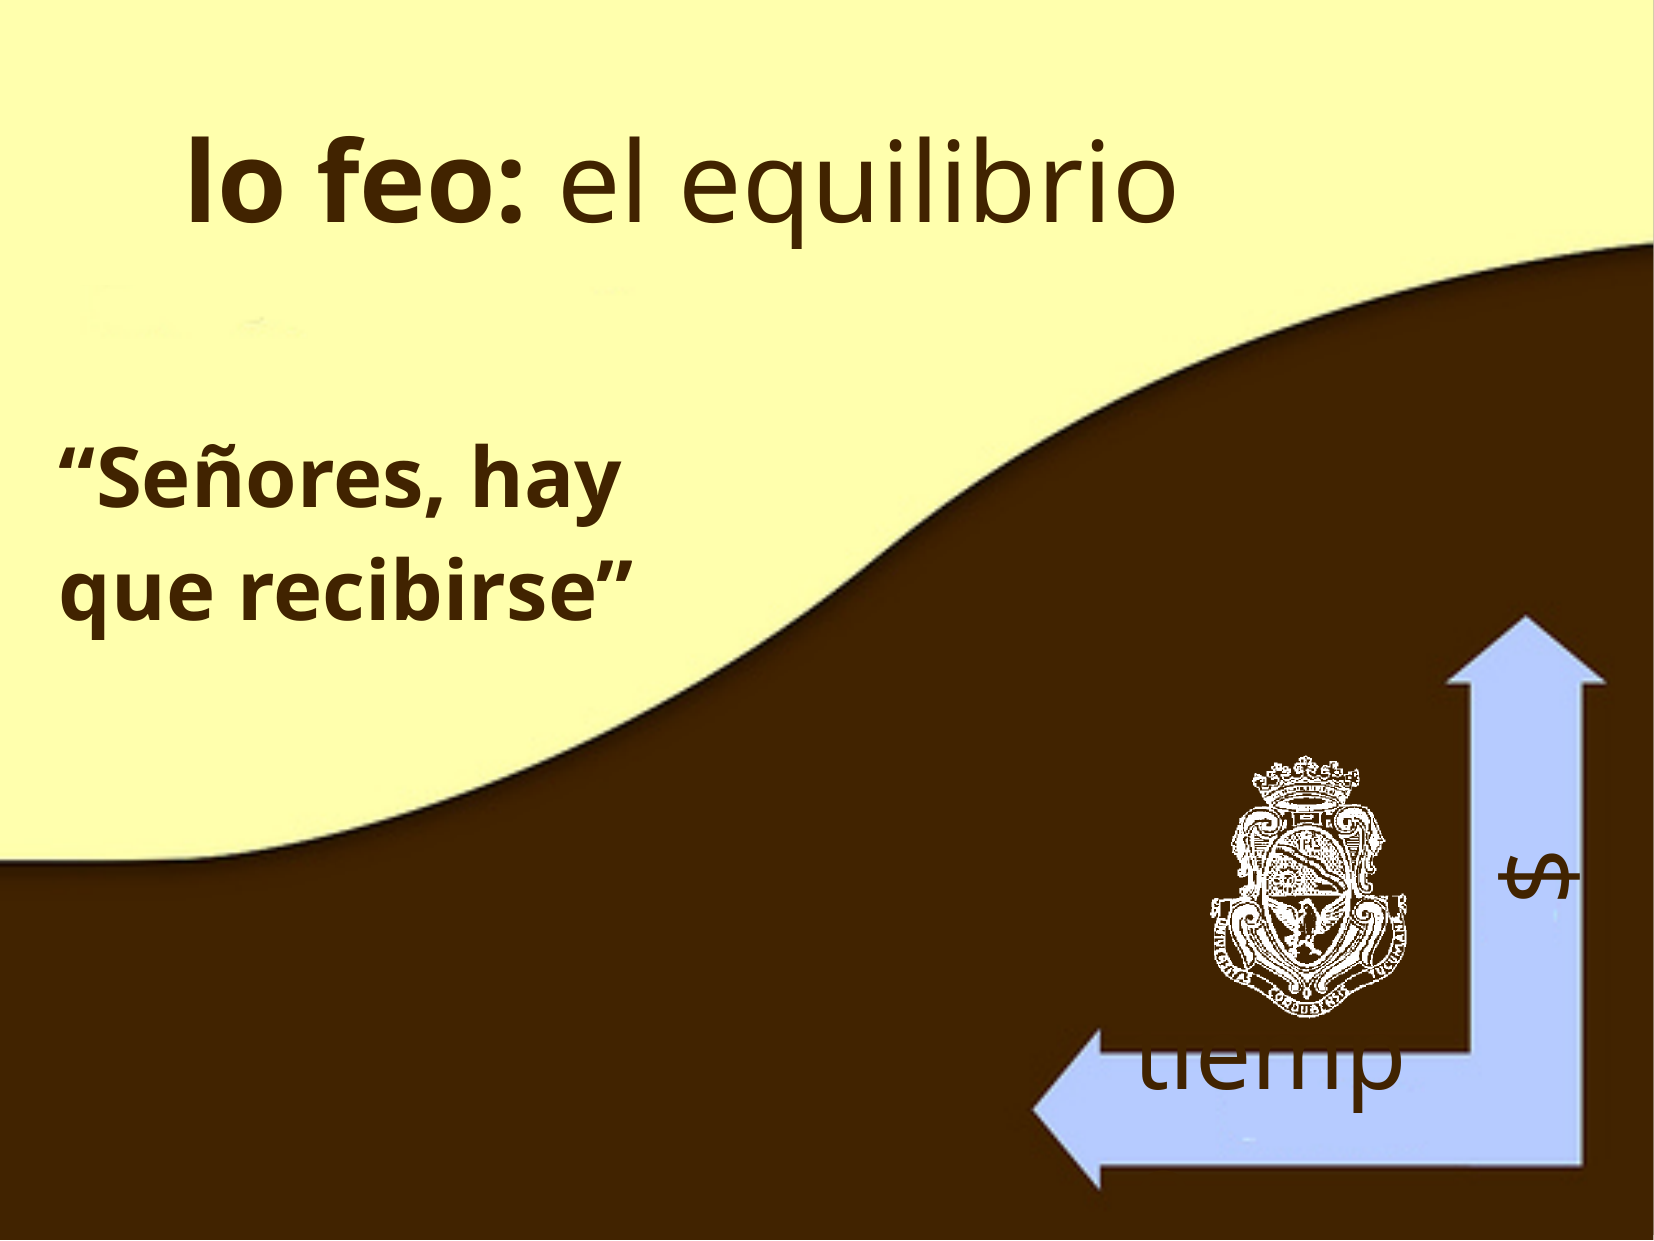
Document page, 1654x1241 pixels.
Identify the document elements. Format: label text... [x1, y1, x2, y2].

title $ [1460, 575, 1610, 906]
list lo feo: el equilibrio [0, 0, 1182, 286]
picture [0, 0, 1654, 1235]
title “Señores, hay que recibirse” [59, 383, 774, 680]
title tiempo [1133, 1043, 1465, 1193]
